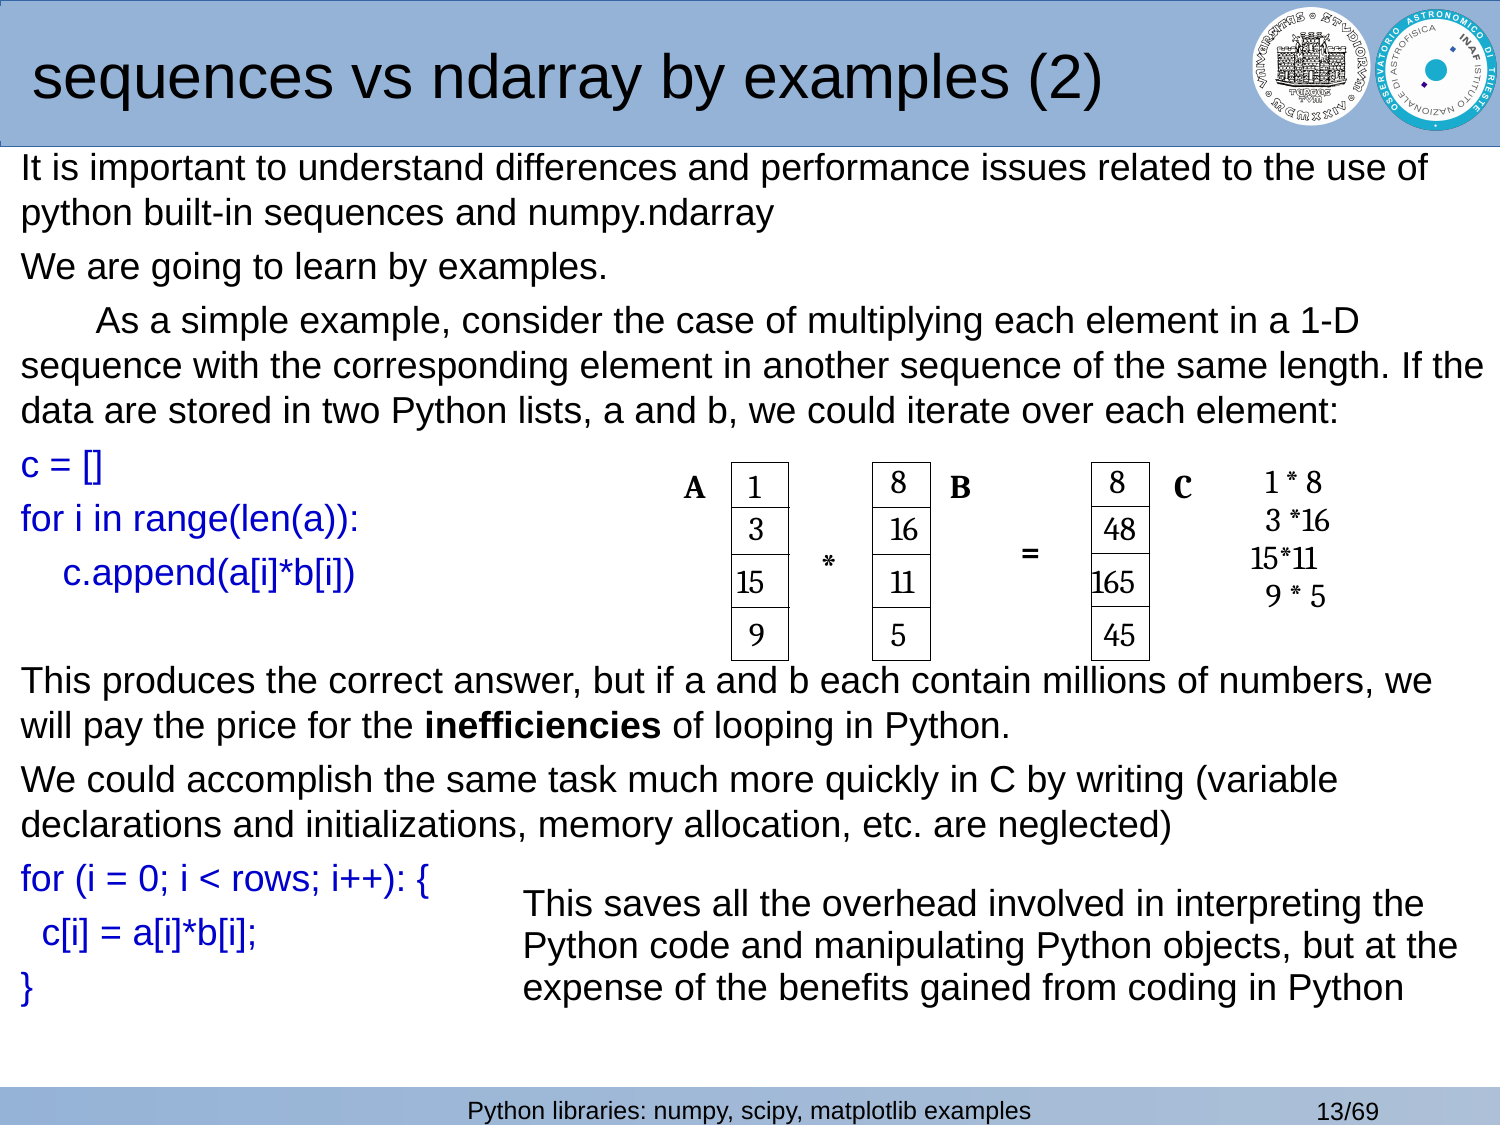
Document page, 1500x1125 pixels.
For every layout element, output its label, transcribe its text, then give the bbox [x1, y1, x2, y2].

text_box sequences vs ndarray by examples (2) [0, 5, 1253, 141]
text_box * [805, 537, 862, 602]
text_box C [1159, 461, 1216, 521]
picture [1253, 0, 1500, 135]
text_box 48 [1088, 502, 1179, 557]
text_box 165 [1076, 556, 1169, 610]
text_box 1 * 8 3 *16 15*11 9 * 5 [1236, 455, 1366, 658]
text_box = [1005, 526, 1063, 586]
text_box 8 [1094, 455, 1151, 502]
text_box 9 [733, 609, 791, 664]
text_box 8 [875, 455, 933, 515]
text_box B [934, 461, 992, 521]
text_box 3 [733, 502, 791, 556]
text_box 16 [875, 502, 946, 562]
text_box 15 [722, 556, 807, 610]
list It is important to understand differences and performance issues related to the use of python built-in sequences and numpy.ndarray We are going to learn by examples. As a simple example, consider the case of multiplying each element in a 1-D sequence with the corresponding element in another sequence of the same length. If the data are stored in two Python lists, a and b, we could iterate over each element: c = [] for i in range(len(a)): c.append(a[i]*b[i]) This produces the correct answer, but if a and b each contain millions of numbers, we will pay the price for the inefficiencies of looping in Python. We could accomplish the same task much more quickly in C by writing (variable declarations and initializations, memory allocation, etc. are neglected) for (i = 0; i < rows; i++): { c[i] = a[i]*b[i]; } [5, 135, 1500, 1037]
text_box This saves all the overhead involved in interpreting the Python code and manipulating Python objects, but at the expense of the benefits gained from coding in Python [507, 875, 1483, 1041]
text_box 45 [1088, 609, 1168, 702]
text_box 1 [733, 461, 791, 502]
text_box 11 [875, 556, 949, 688]
text_box A [669, 461, 726, 521]
